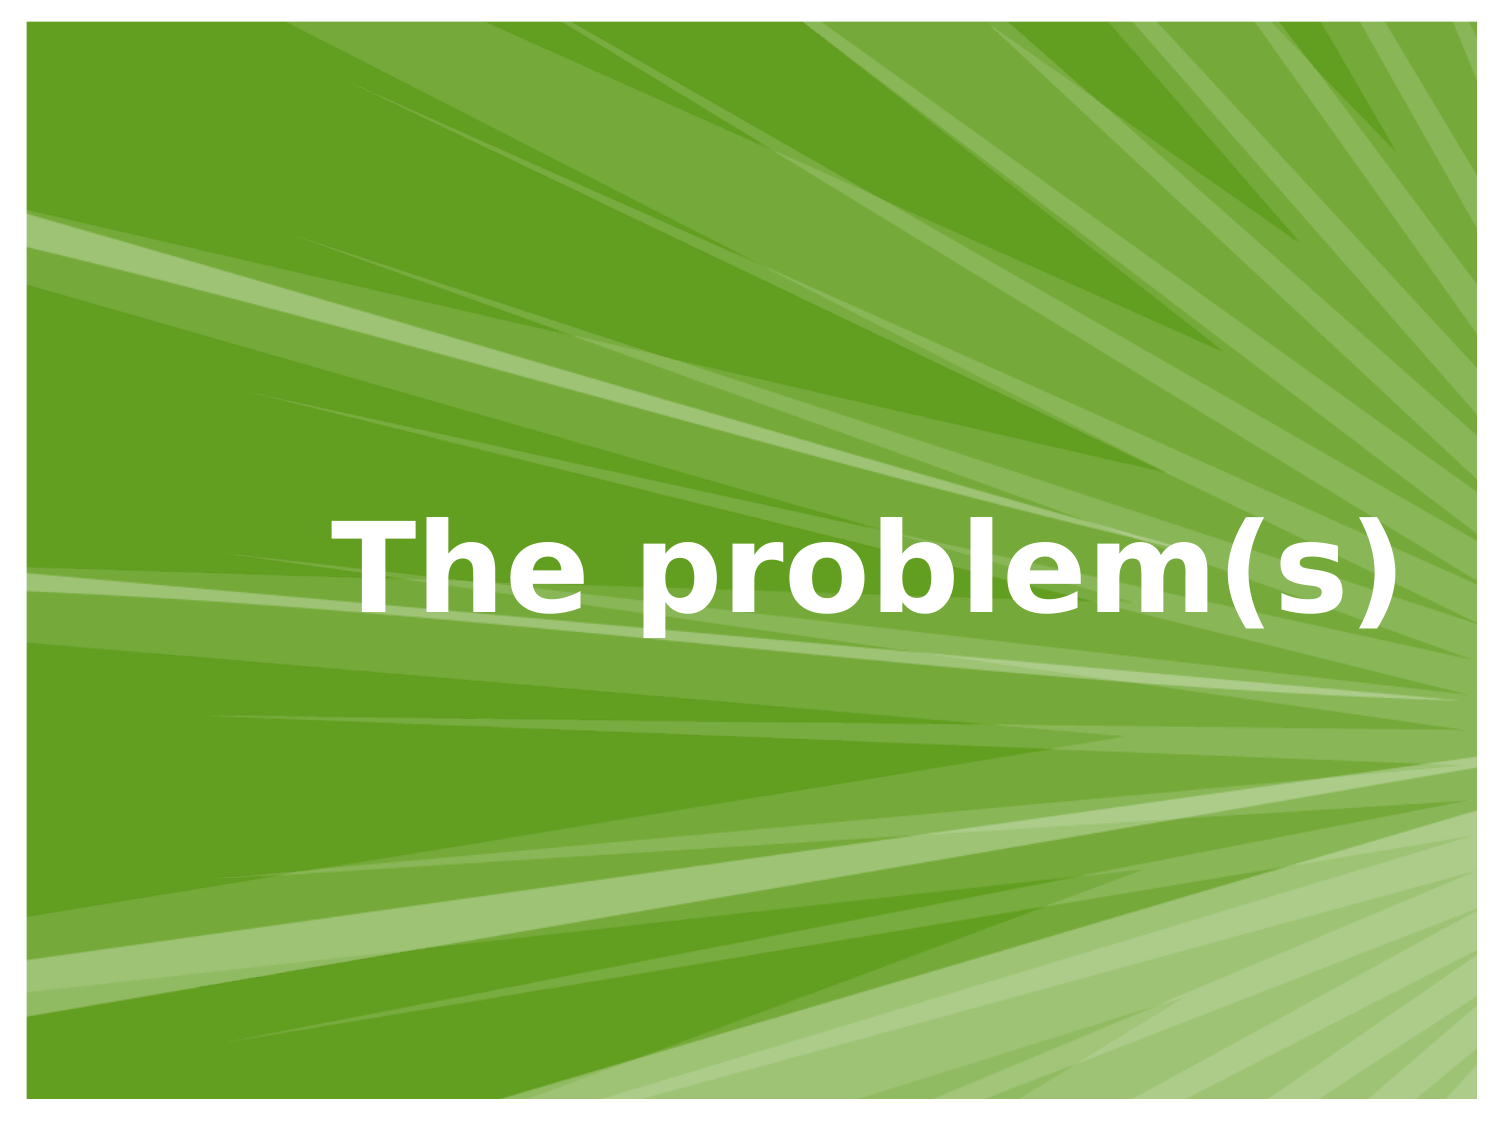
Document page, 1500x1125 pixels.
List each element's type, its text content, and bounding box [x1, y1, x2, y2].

picture [26, 21, 1479, 1100]
title The problem(s) [59, 460, 1422, 664]
